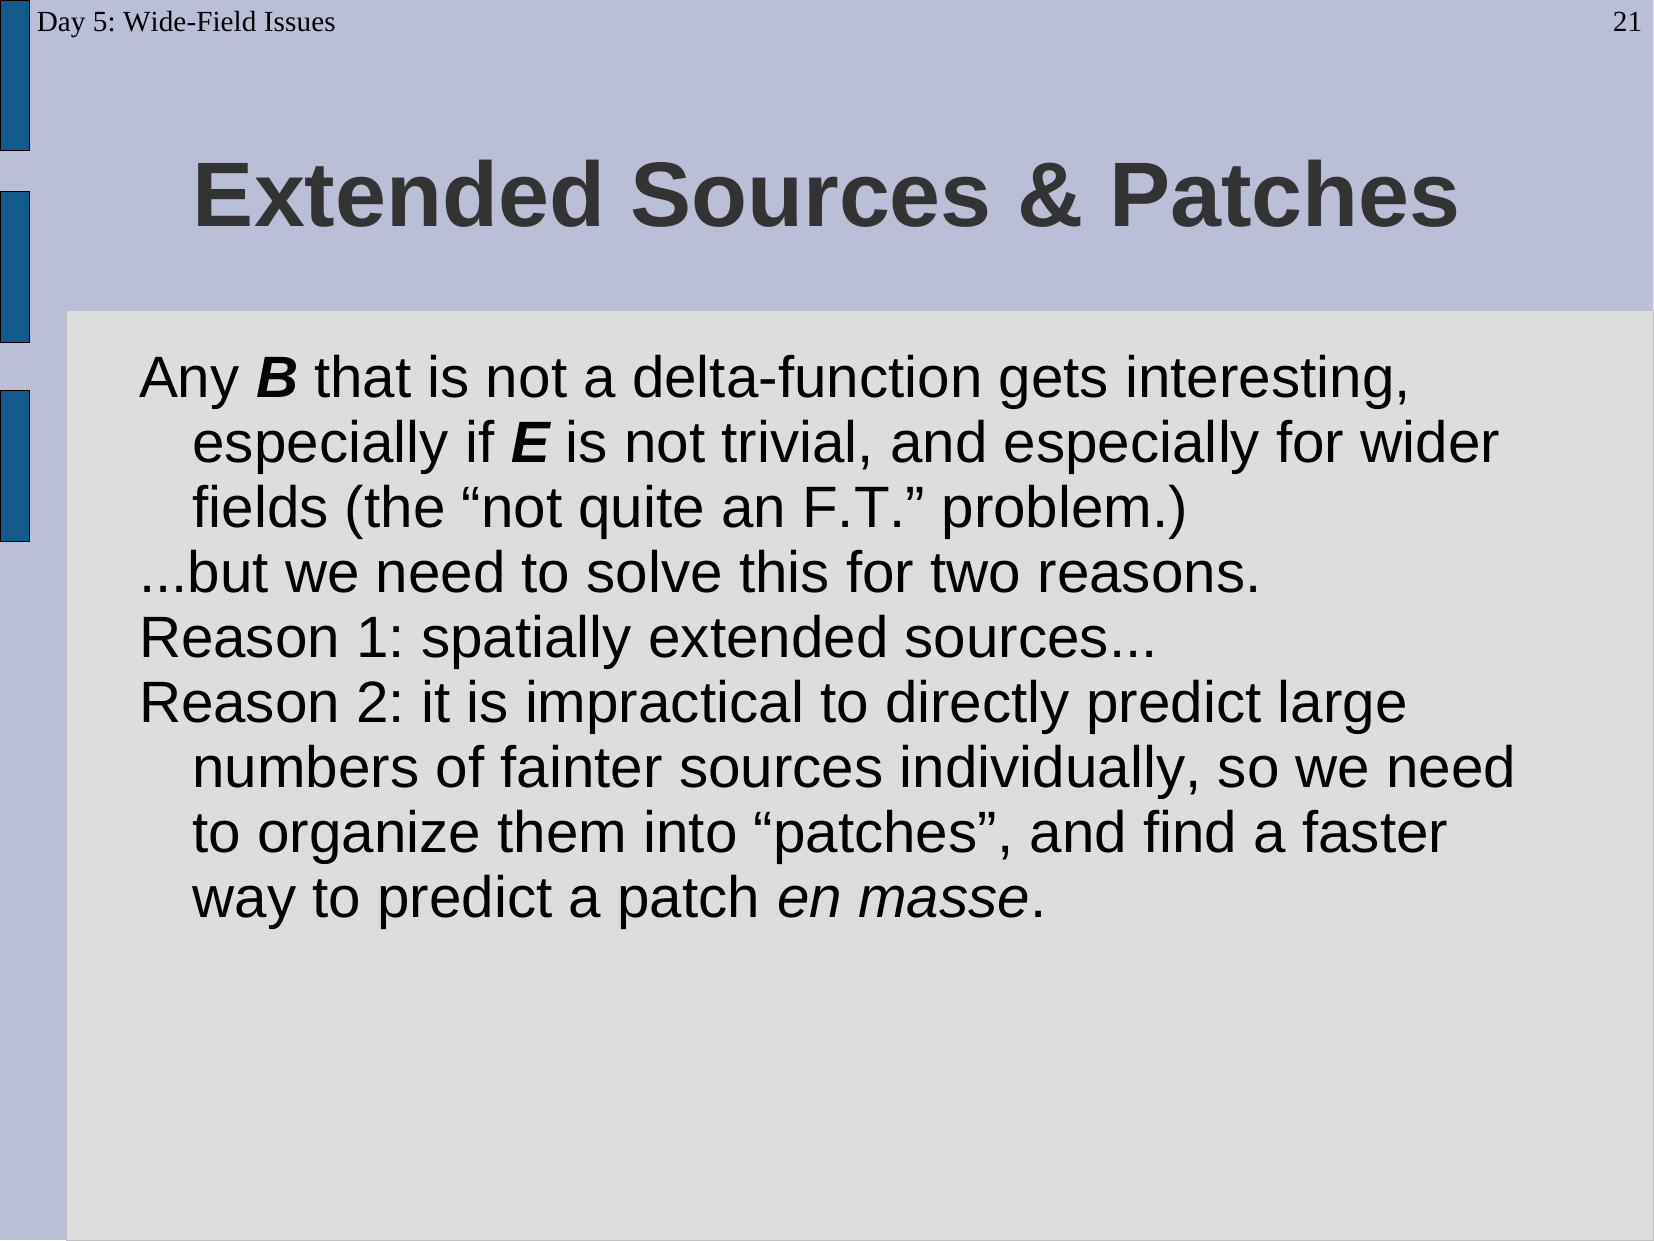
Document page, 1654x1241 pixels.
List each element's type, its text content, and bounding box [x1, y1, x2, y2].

list Any B that is not a delta-function gets interesting, especially if E is not trivial, and especially for wider fields (the “not quite an F.T.” problem.) ...but we need to solve this for two reasons. Reason 1: spatially extended sources... Reason 2: it is impractical to directly predict large numbers of fainter sources individually, so we need to organize them into “patches”, and find a faster way to predict a patch en masse. [121, 344, 1534, 1127]
title Extended Sources & Patches [121, 91, 1534, 299]
